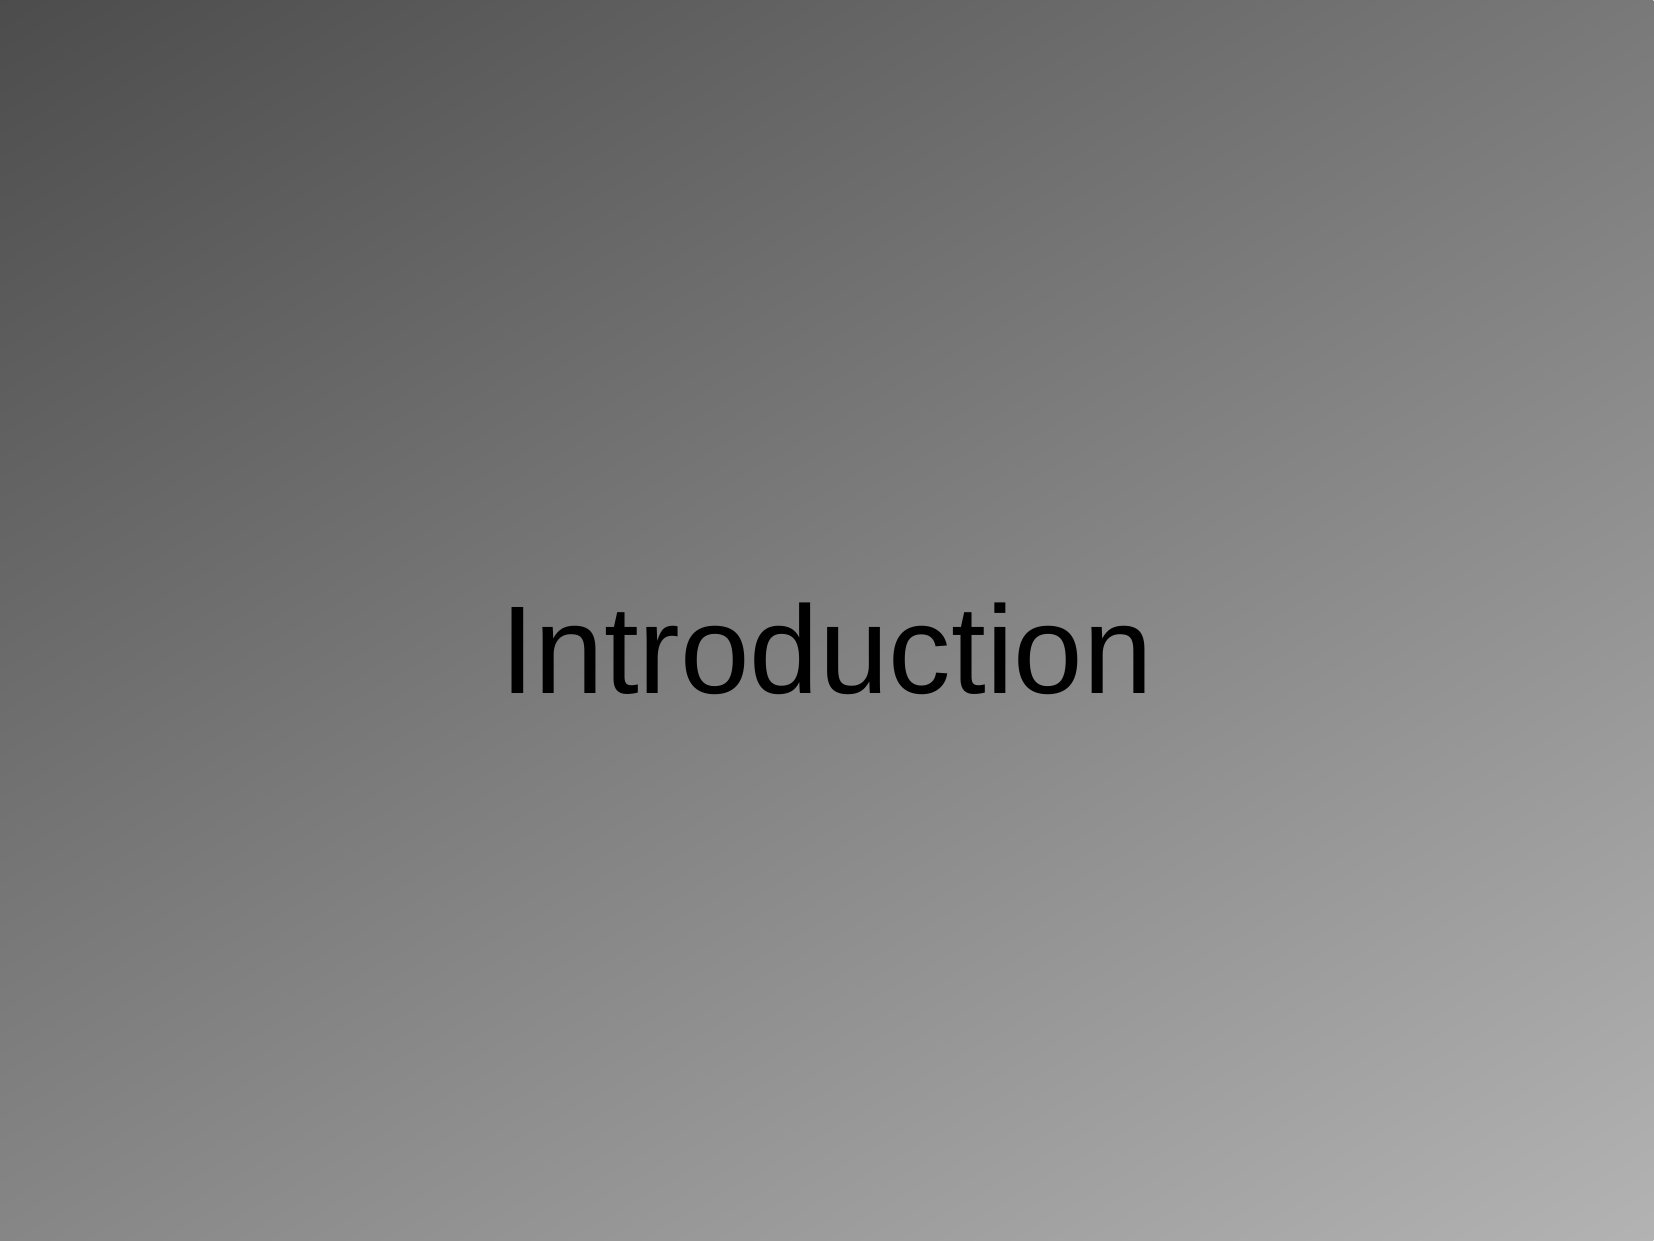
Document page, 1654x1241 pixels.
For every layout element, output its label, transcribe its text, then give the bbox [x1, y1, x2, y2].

subtitle Introduction [82, 290, 1571, 1010]
